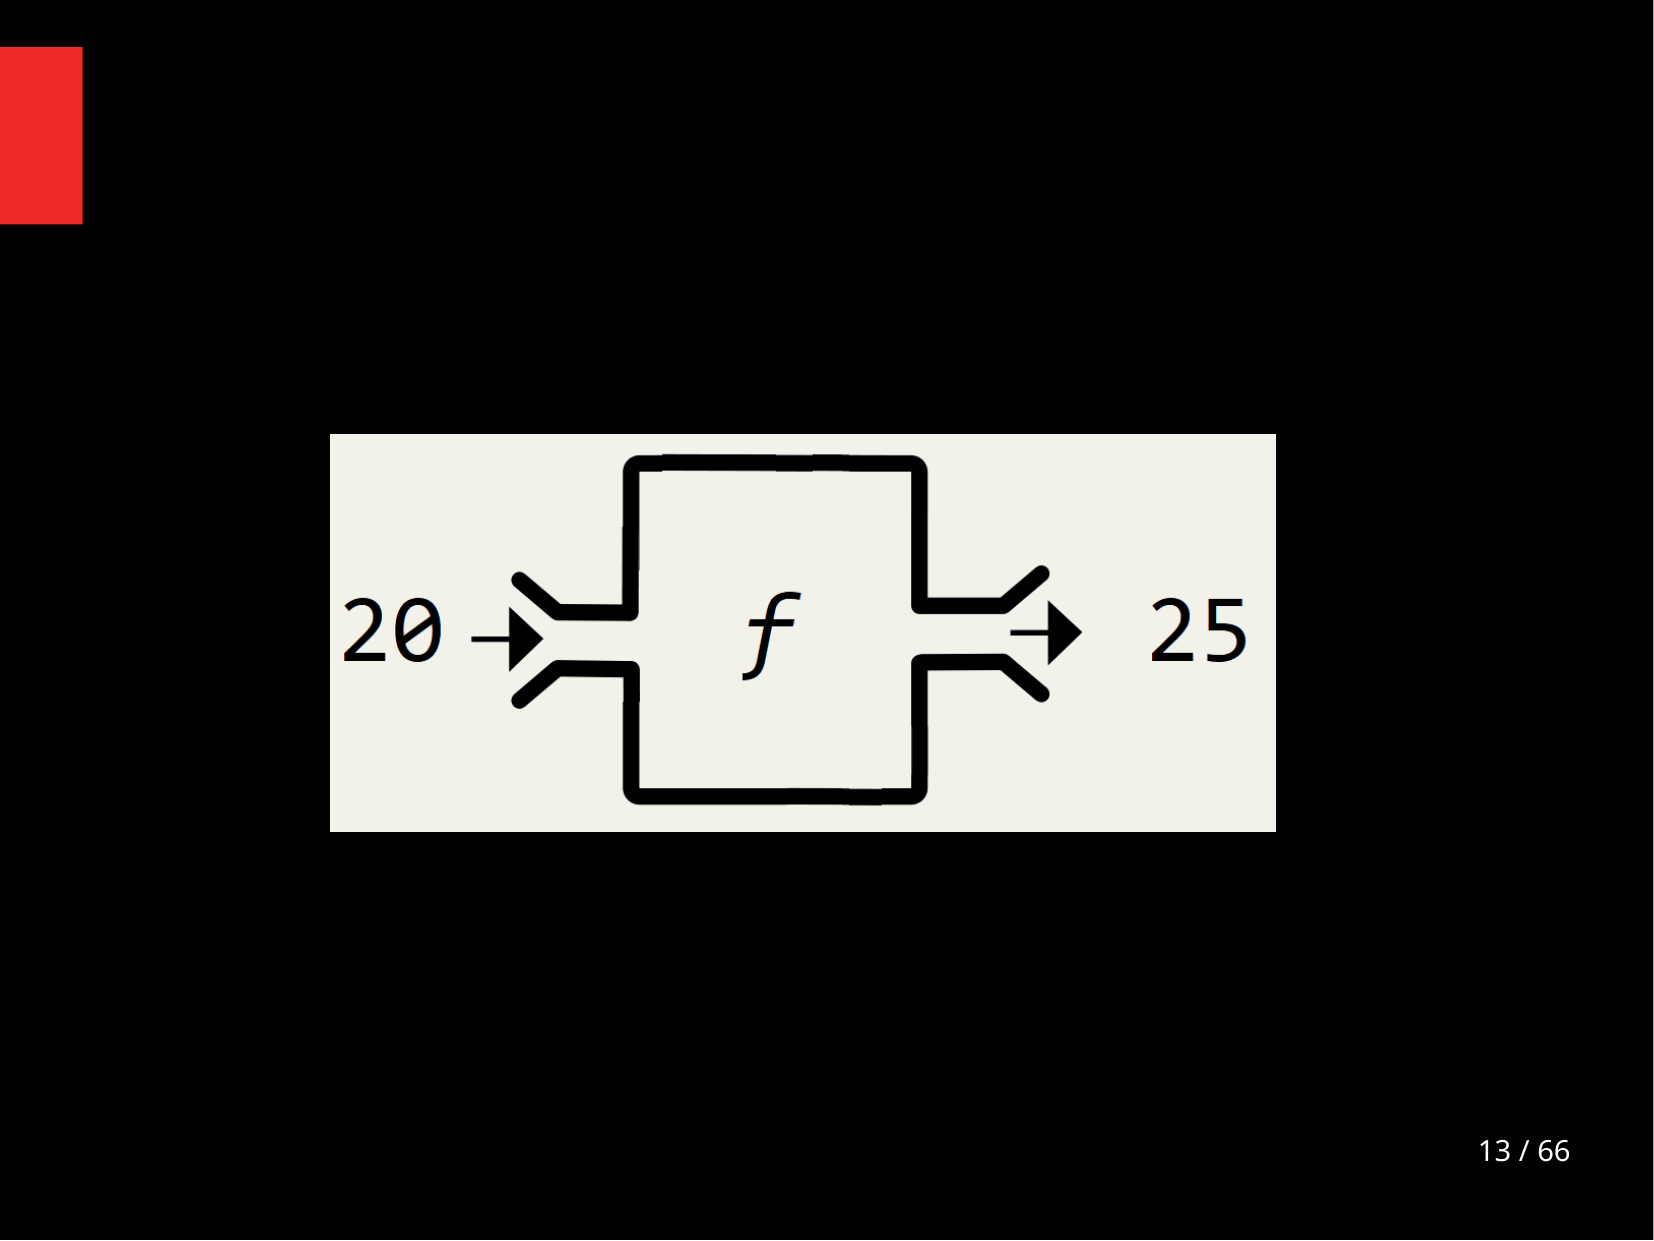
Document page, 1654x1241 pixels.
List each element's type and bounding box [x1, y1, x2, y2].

picture [330, 434, 1276, 832]
